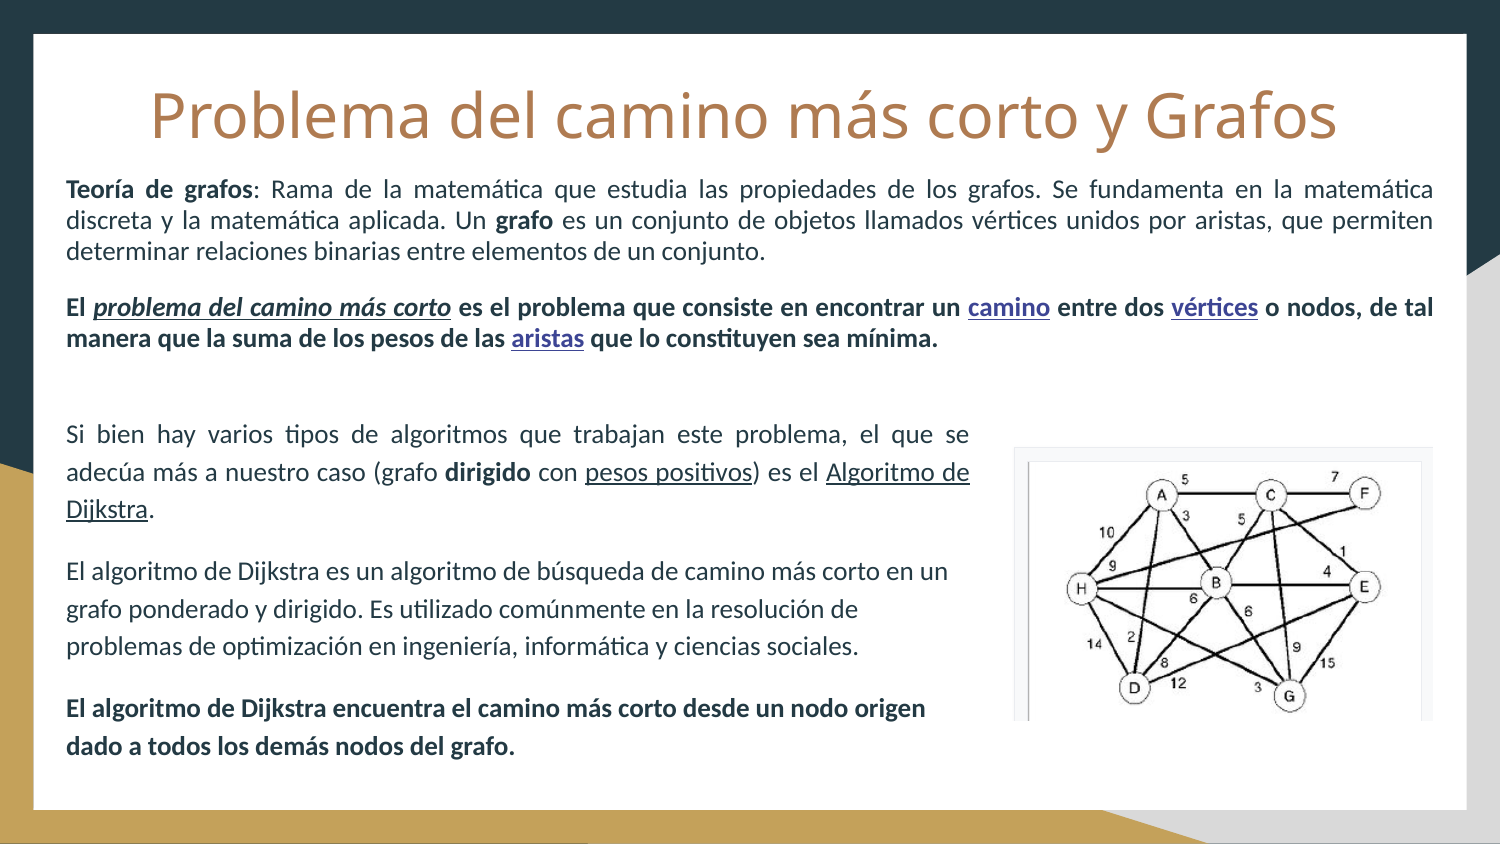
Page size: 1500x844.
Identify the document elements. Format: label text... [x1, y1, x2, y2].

text_box Si bien hay varios tipos de algoritmos que trabajan este problema, el que se adecúa más a nuestro caso (grafo dirigido con pesos positivos) es el Algoritmo de Dijkstra. El algoritmo de Dijkstra es un algoritmo de búsqueda de camino más corto en un grafo ponderado y dirigido. Es utilizado comúnmente en la resolución de problemas de optimización en ingeniería, informática y ciencias sociales. El algoritmo de Dijkstra encuentra el camino más corto desde un nodo origen dado a todos los demás nodos del grafo. [51, 396, 985, 844]
picture [1012, 437, 1433, 721]
list Teoría de grafos: Rama de la matemática que estudia las propiedades de los grafos. Se fundamenta en la matemática discreta y la matemática aplicada. Un grafo es un conjunto de objetos llamados vértices unidos por aristas, que permiten determinar relaciones binarias entre elementos de un conjunto. El problema del camino más corto es el problema que consiste en encontrar un camino entre dos vértices o nodos, de tal manera que la suma de los pesos de las aristas que lo constituyen sea mínima. [51, 159, 1449, 844]
title Problema del camino más corto y Grafos [134, 56, 1366, 159]
